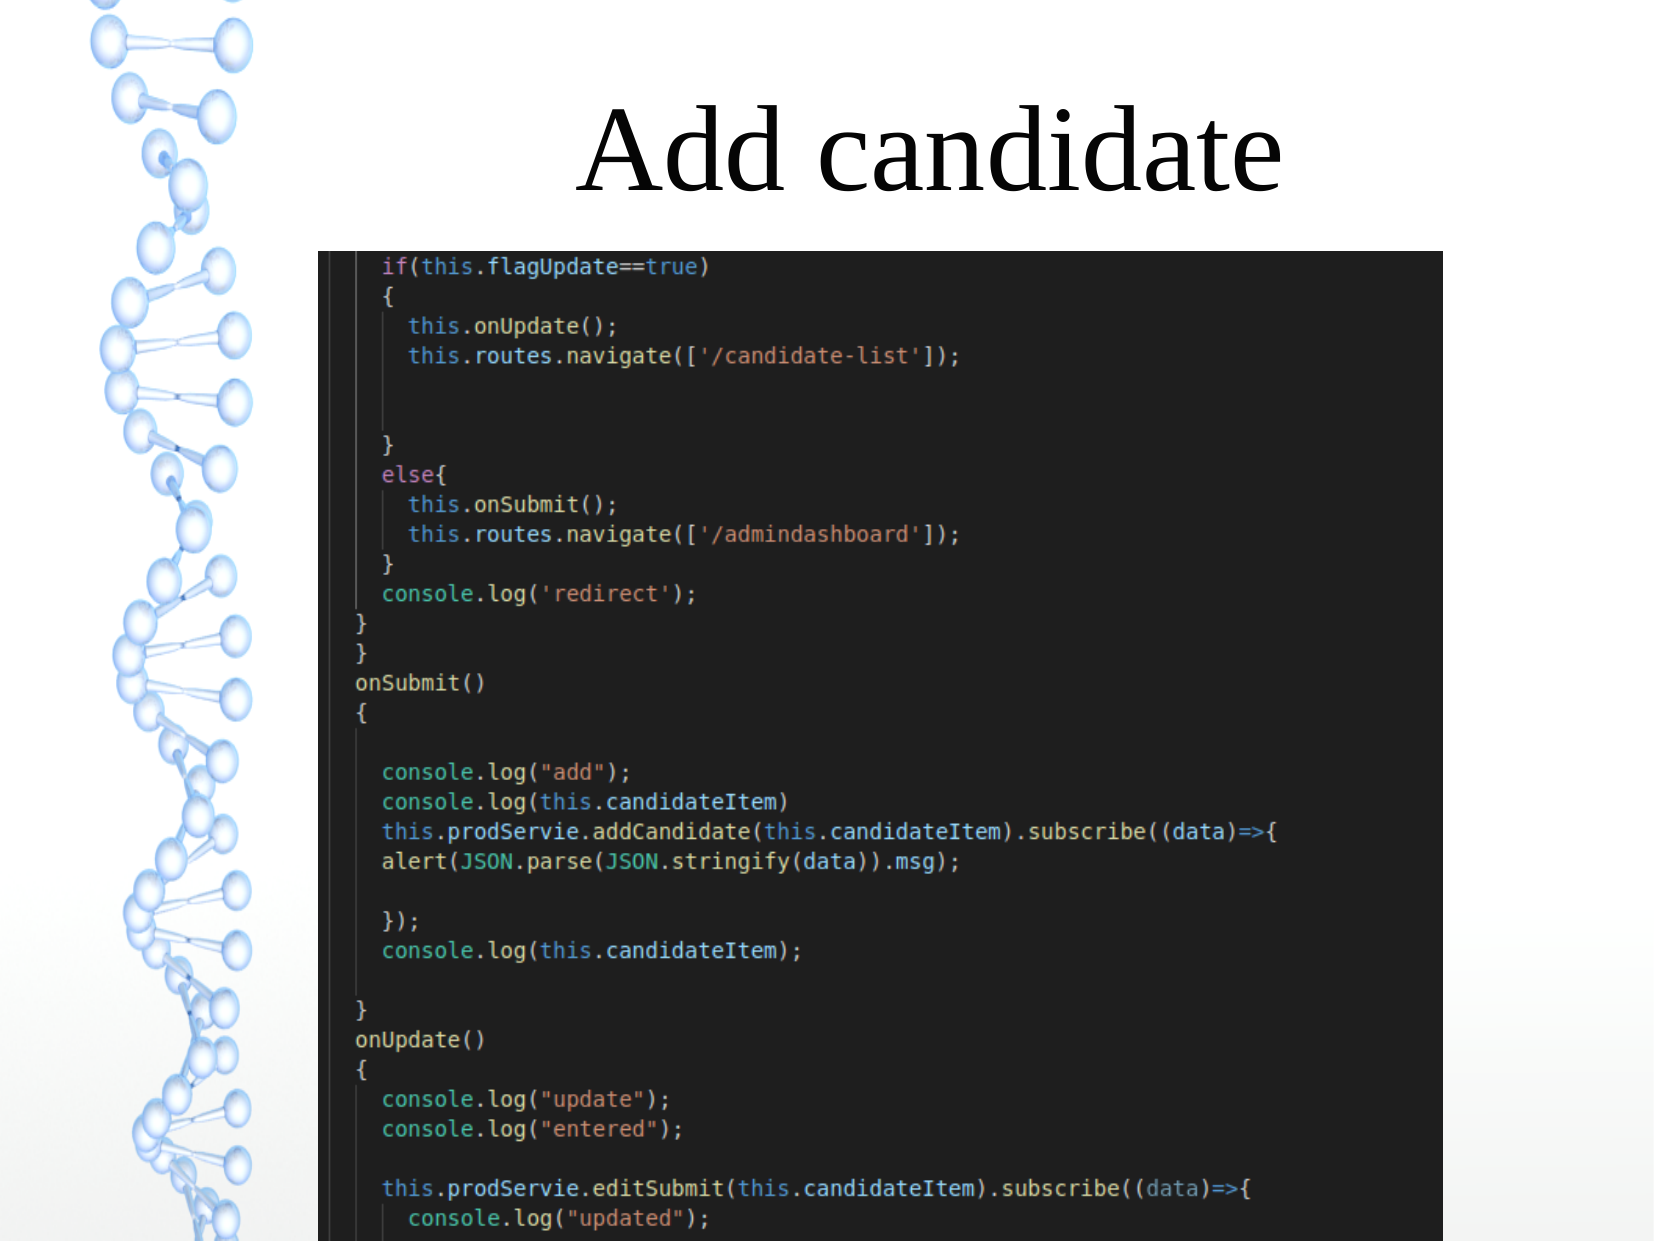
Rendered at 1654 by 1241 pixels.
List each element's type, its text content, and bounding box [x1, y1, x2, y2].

picture [0, 0, 1654, 1241]
title Add candidate [265, 47, 1595, 252]
